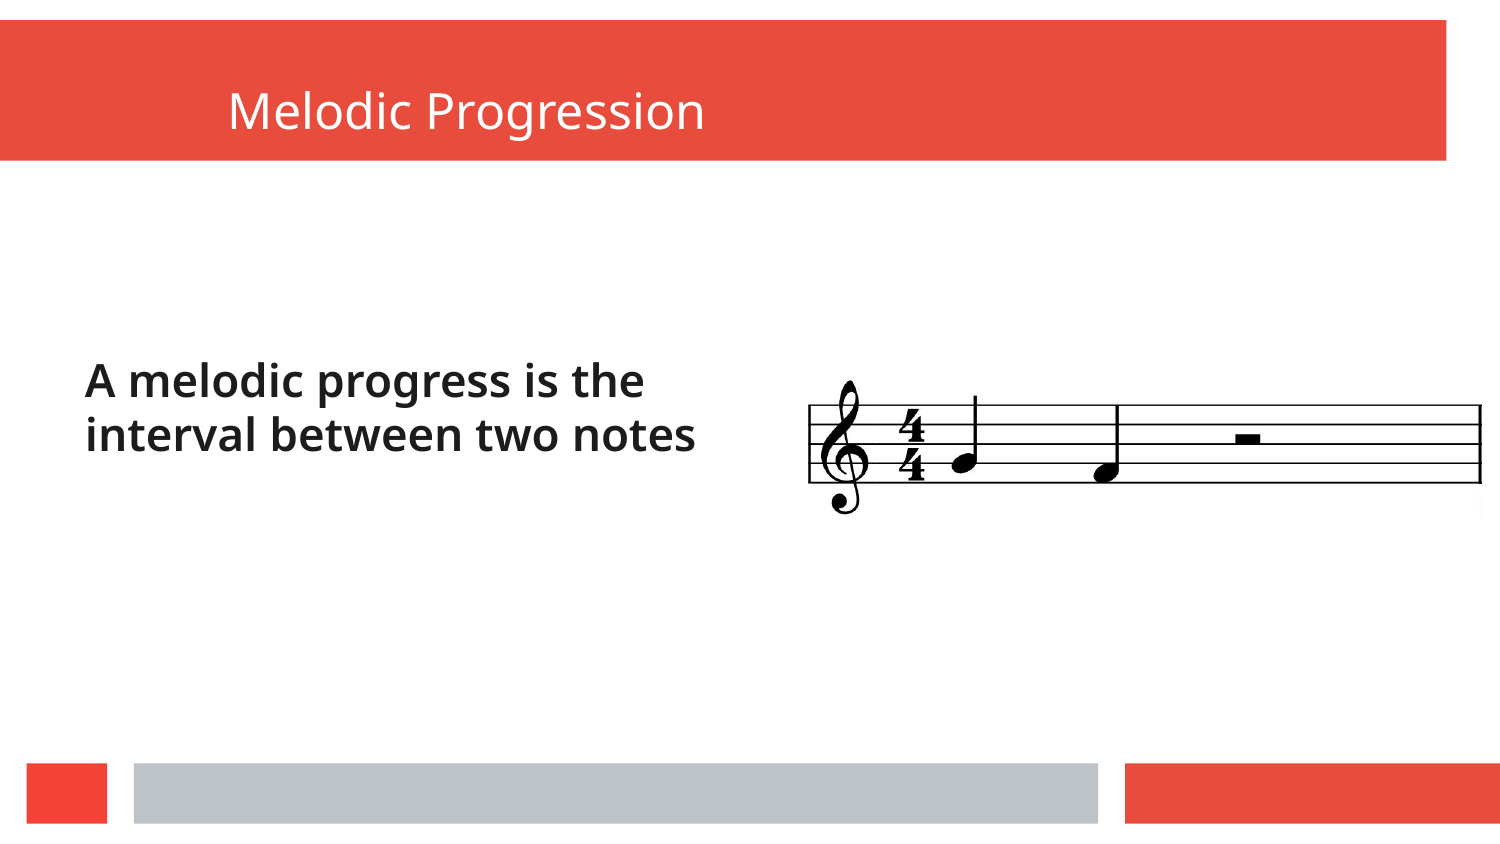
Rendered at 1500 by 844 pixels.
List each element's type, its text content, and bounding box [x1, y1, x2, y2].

list A melodic progress is the interval between two notes [84, 351, 769, 674]
picture [807, 377, 1482, 518]
title Melodic Progression [212, 64, 1368, 215]
